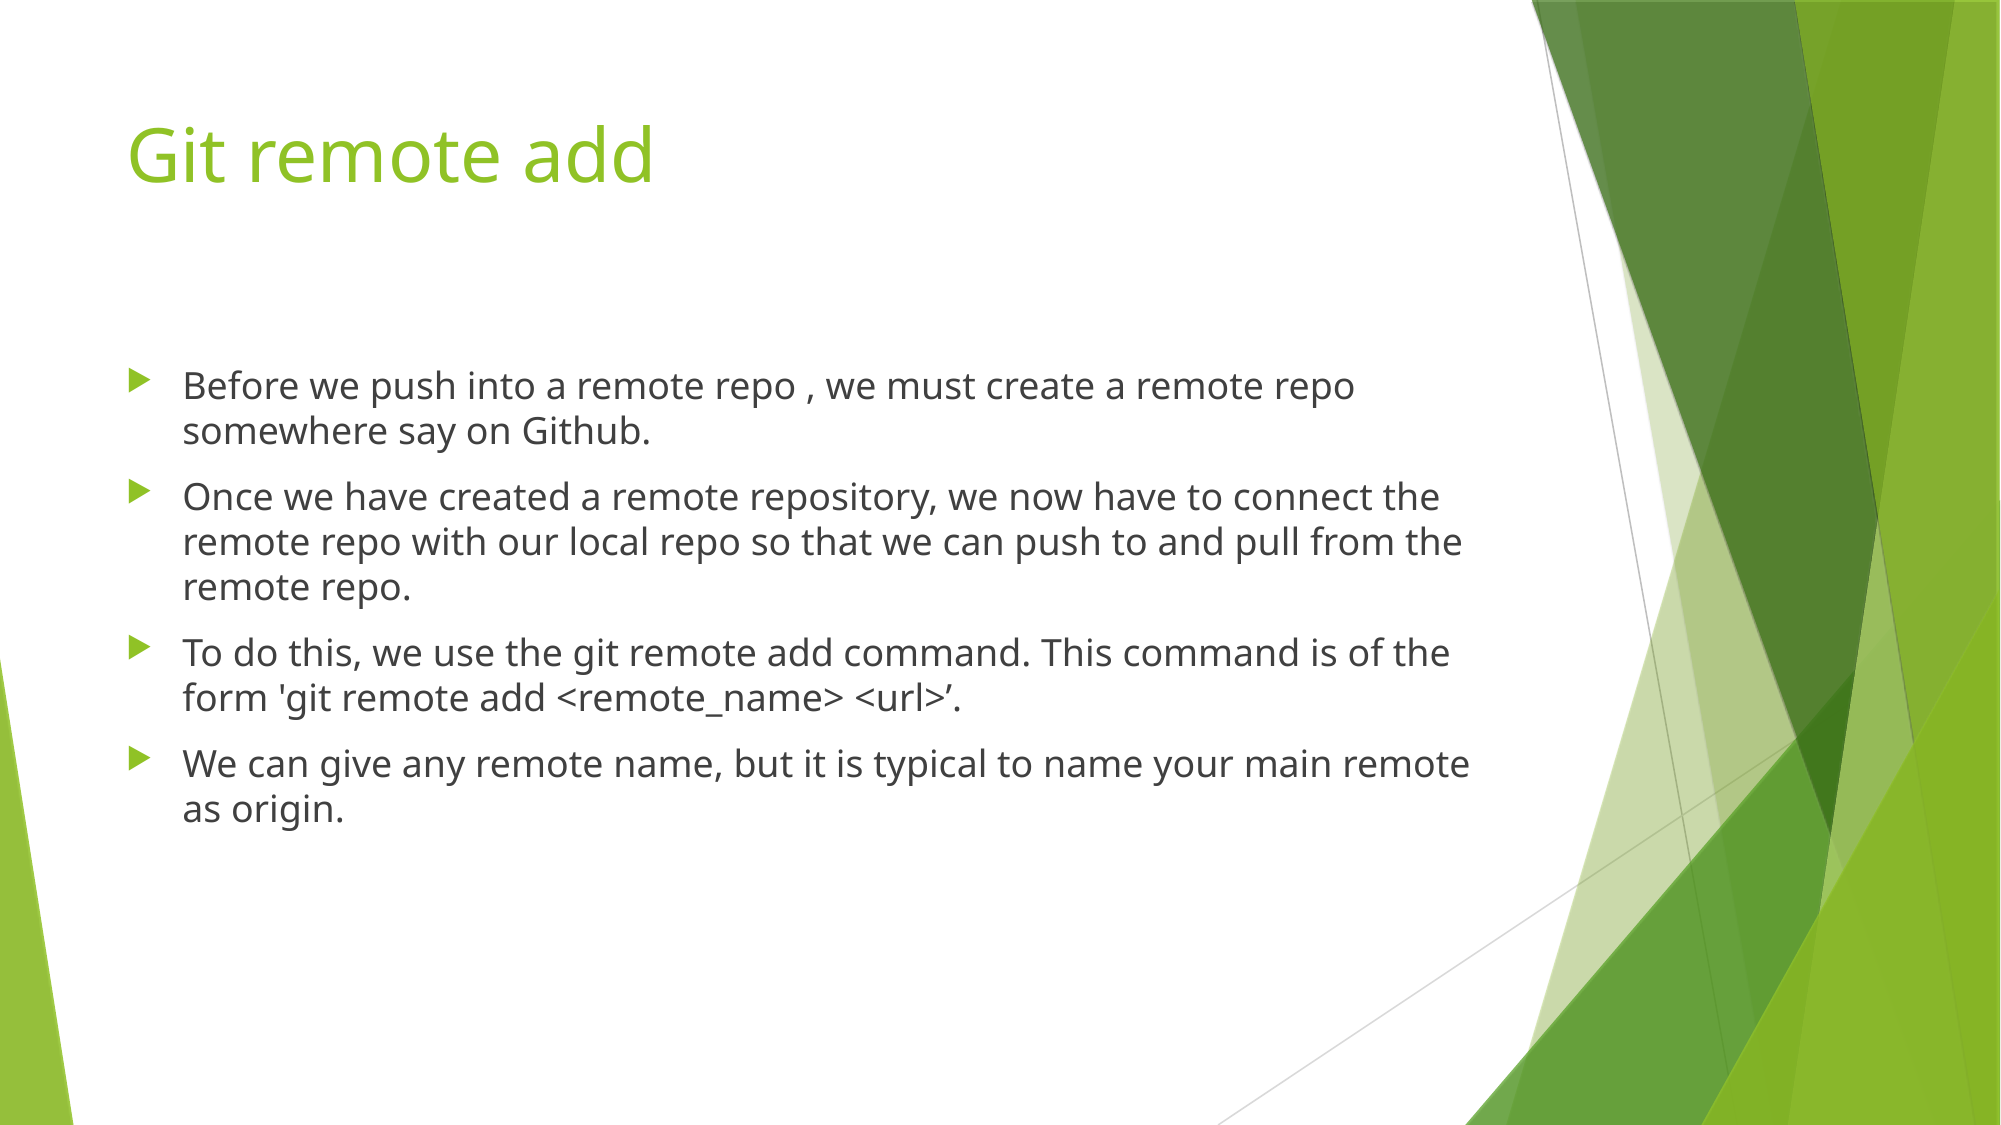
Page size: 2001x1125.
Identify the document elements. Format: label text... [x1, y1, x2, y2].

list Before we push into a remote repo , we must create a remote repo somewhere say on Github. Once we have created a remote repository, we now have to connect the remote repo with our local repo so that we can push to and pull from the remote repo. To do this, we use the git remote add command. This command is of the form 'git remote add <remote_name> <url>’. We can give any remote name, but it is typical to name your main remote as origin. [111, 354, 1522, 992]
title Git remote add [111, 99, 1522, 317]
